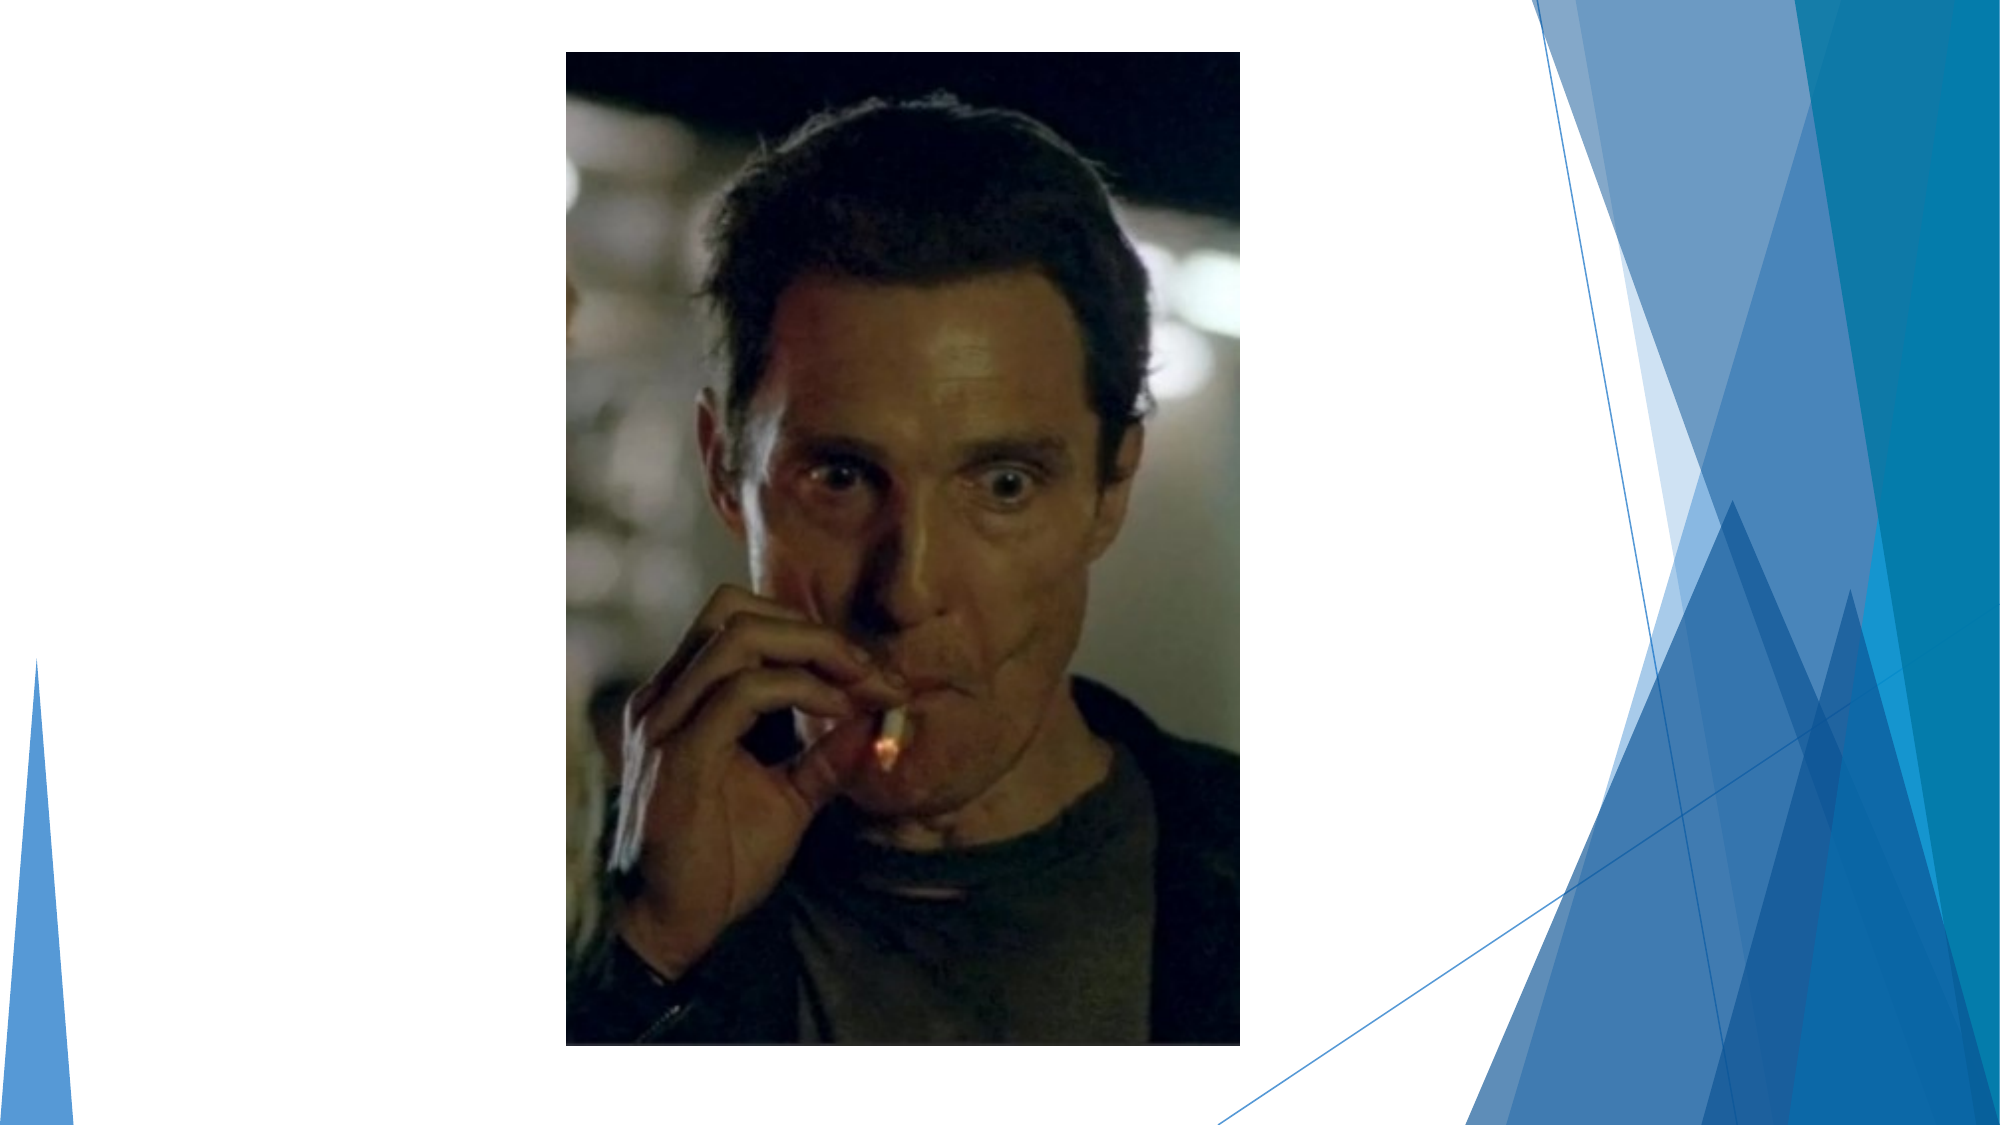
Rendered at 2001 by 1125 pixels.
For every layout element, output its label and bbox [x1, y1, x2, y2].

picture [566, 52, 1240, 1046]
